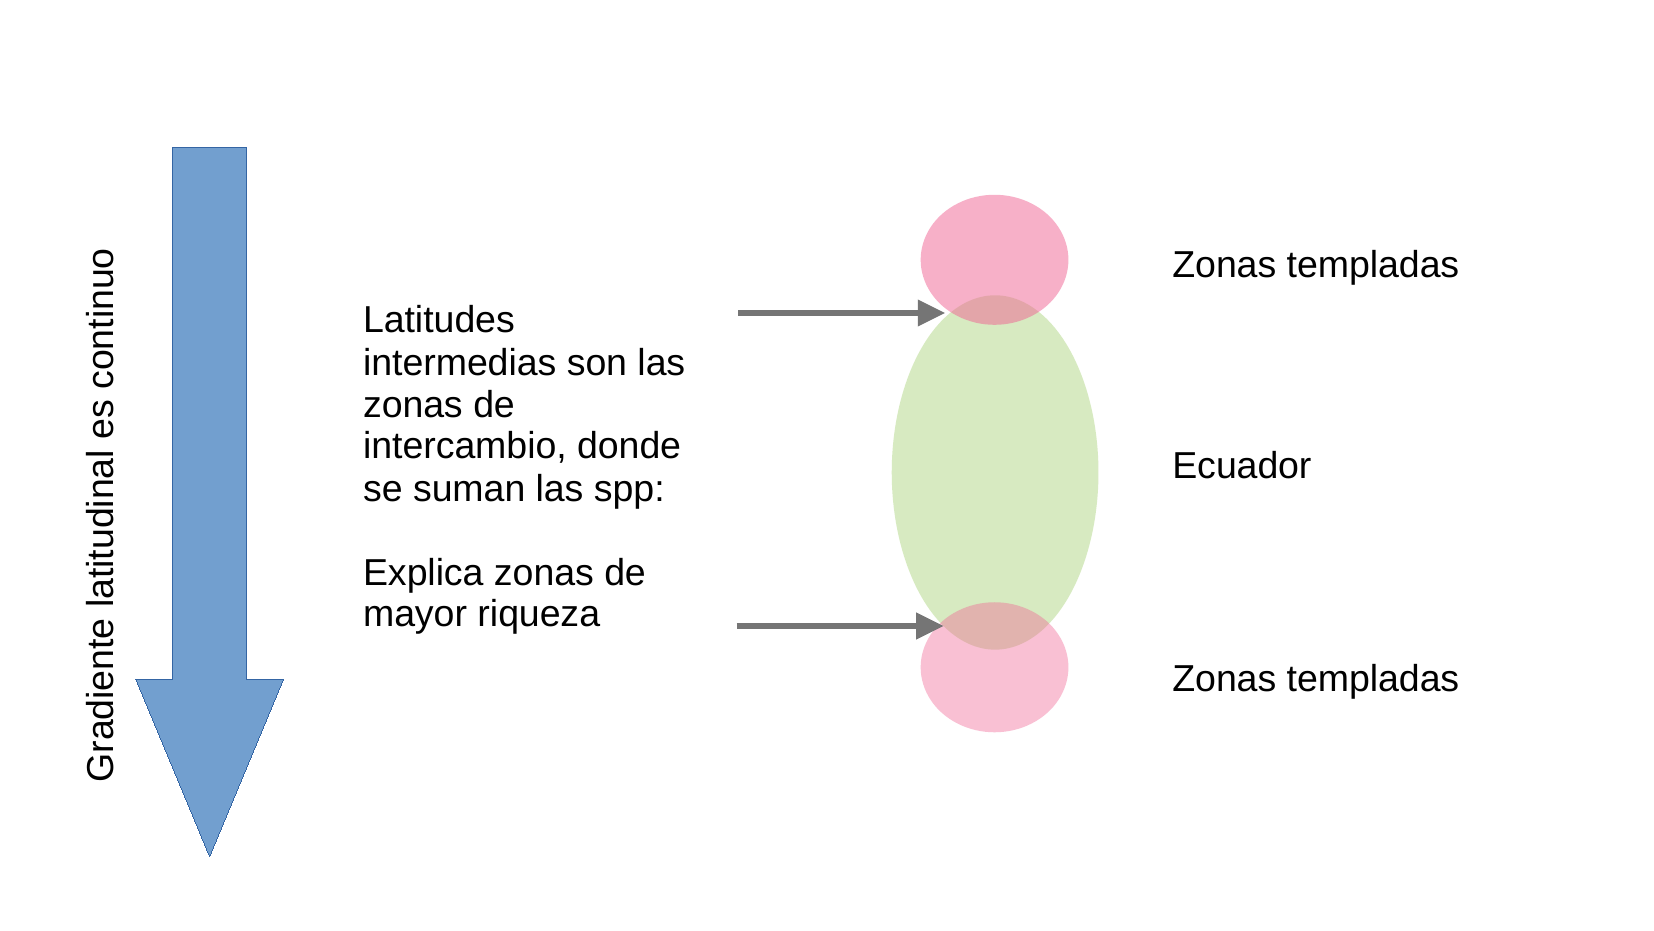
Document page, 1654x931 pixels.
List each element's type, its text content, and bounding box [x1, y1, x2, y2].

text_box Zonas templadas [1157, 649, 1542, 707]
text_box Gradiente latitudinal es continuo [71, 118, 213, 798]
text_box Latitudes intermedias son las zonas de intercambio, donde se suman las spp: Explica zonas de mayor riqueza [348, 291, 733, 643]
text_box Zonas templadas [1157, 236, 1542, 294]
text_box Ecuador [1157, 437, 1542, 494]
text_box [185, 147, 284, 857]
text_box [891, 194, 1099, 733]
